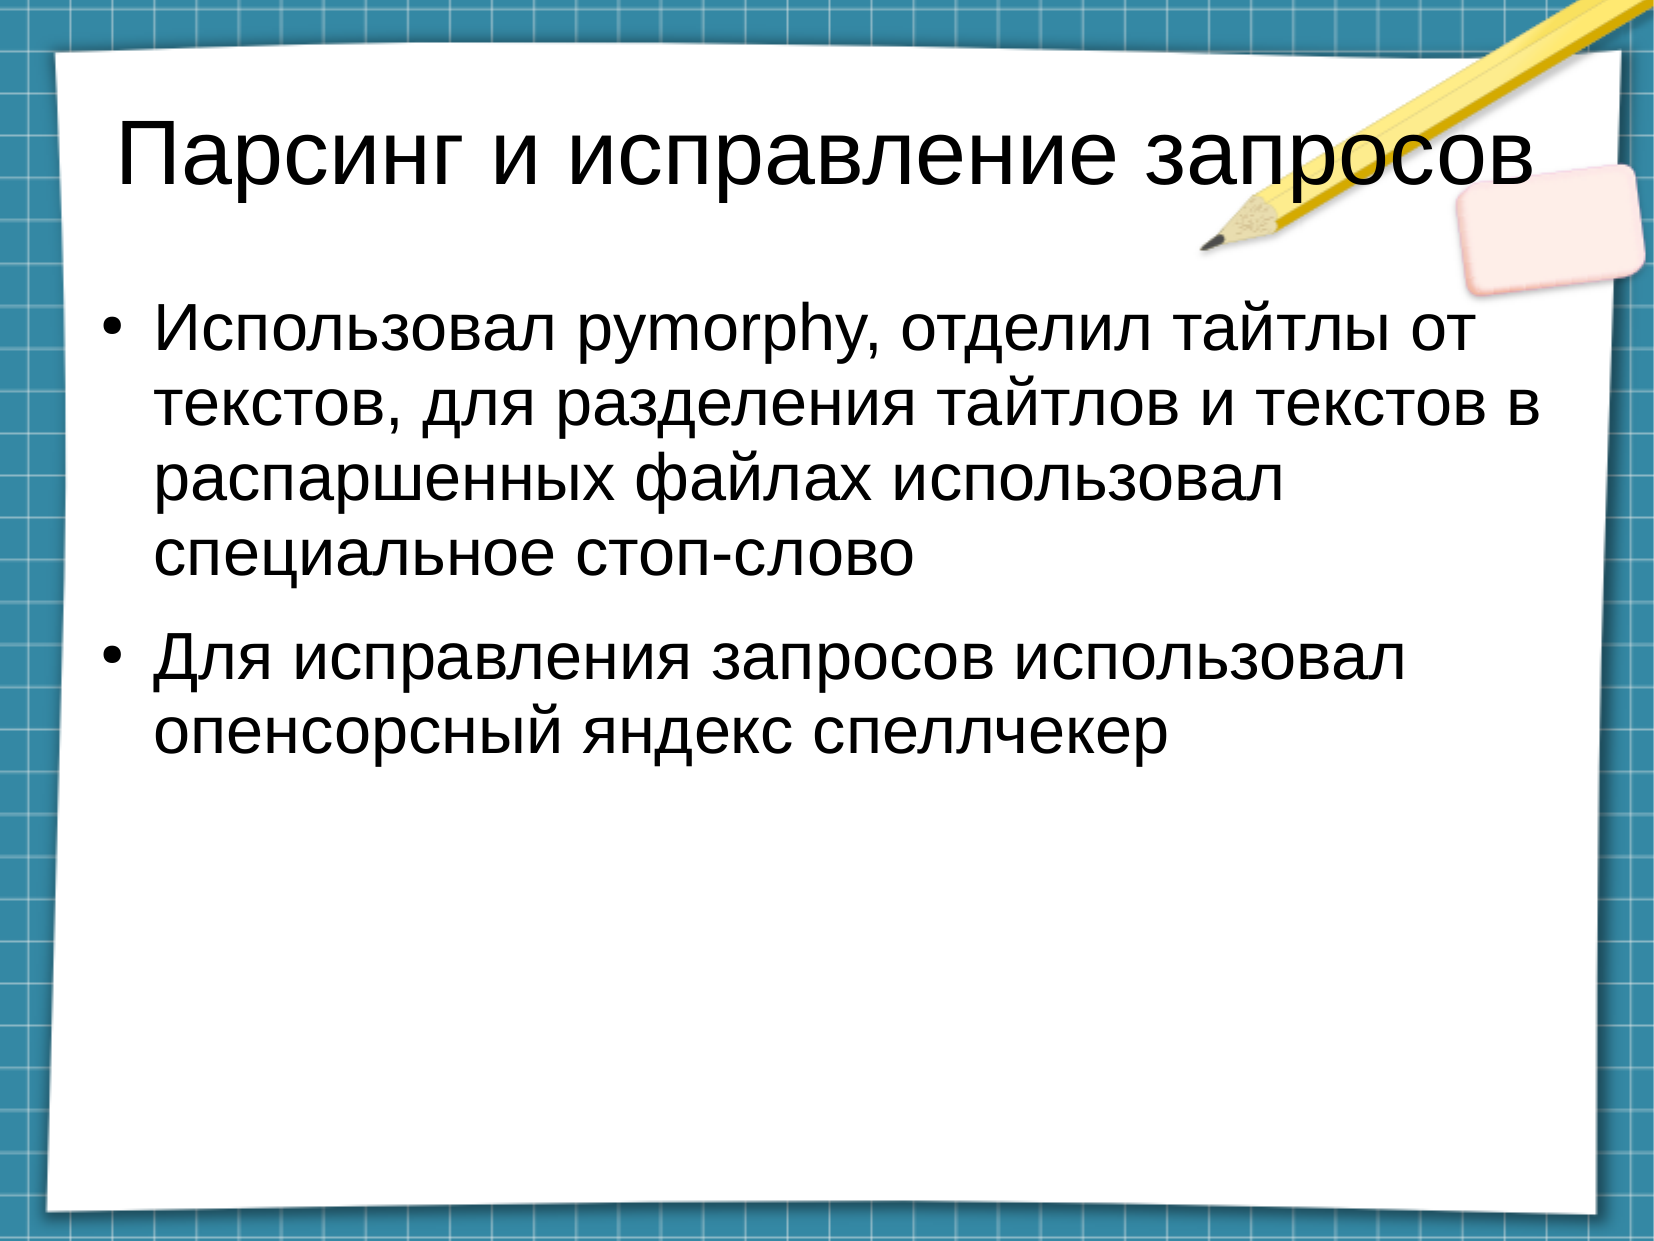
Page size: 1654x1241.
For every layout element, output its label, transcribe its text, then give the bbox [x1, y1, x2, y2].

list Использовал pymorphy, отделил тайтлы от текстов, для разделения тайтлов и текстов в распаршенных файлах использовал специальное стоп-слово Для исправления запросов использовал опенсорсный яндекс спеллчекер [82, 290, 1571, 1010]
picture [0, 0, 1654, 1241]
title Парсинг и исправление запросов [82, 49, 1571, 257]
